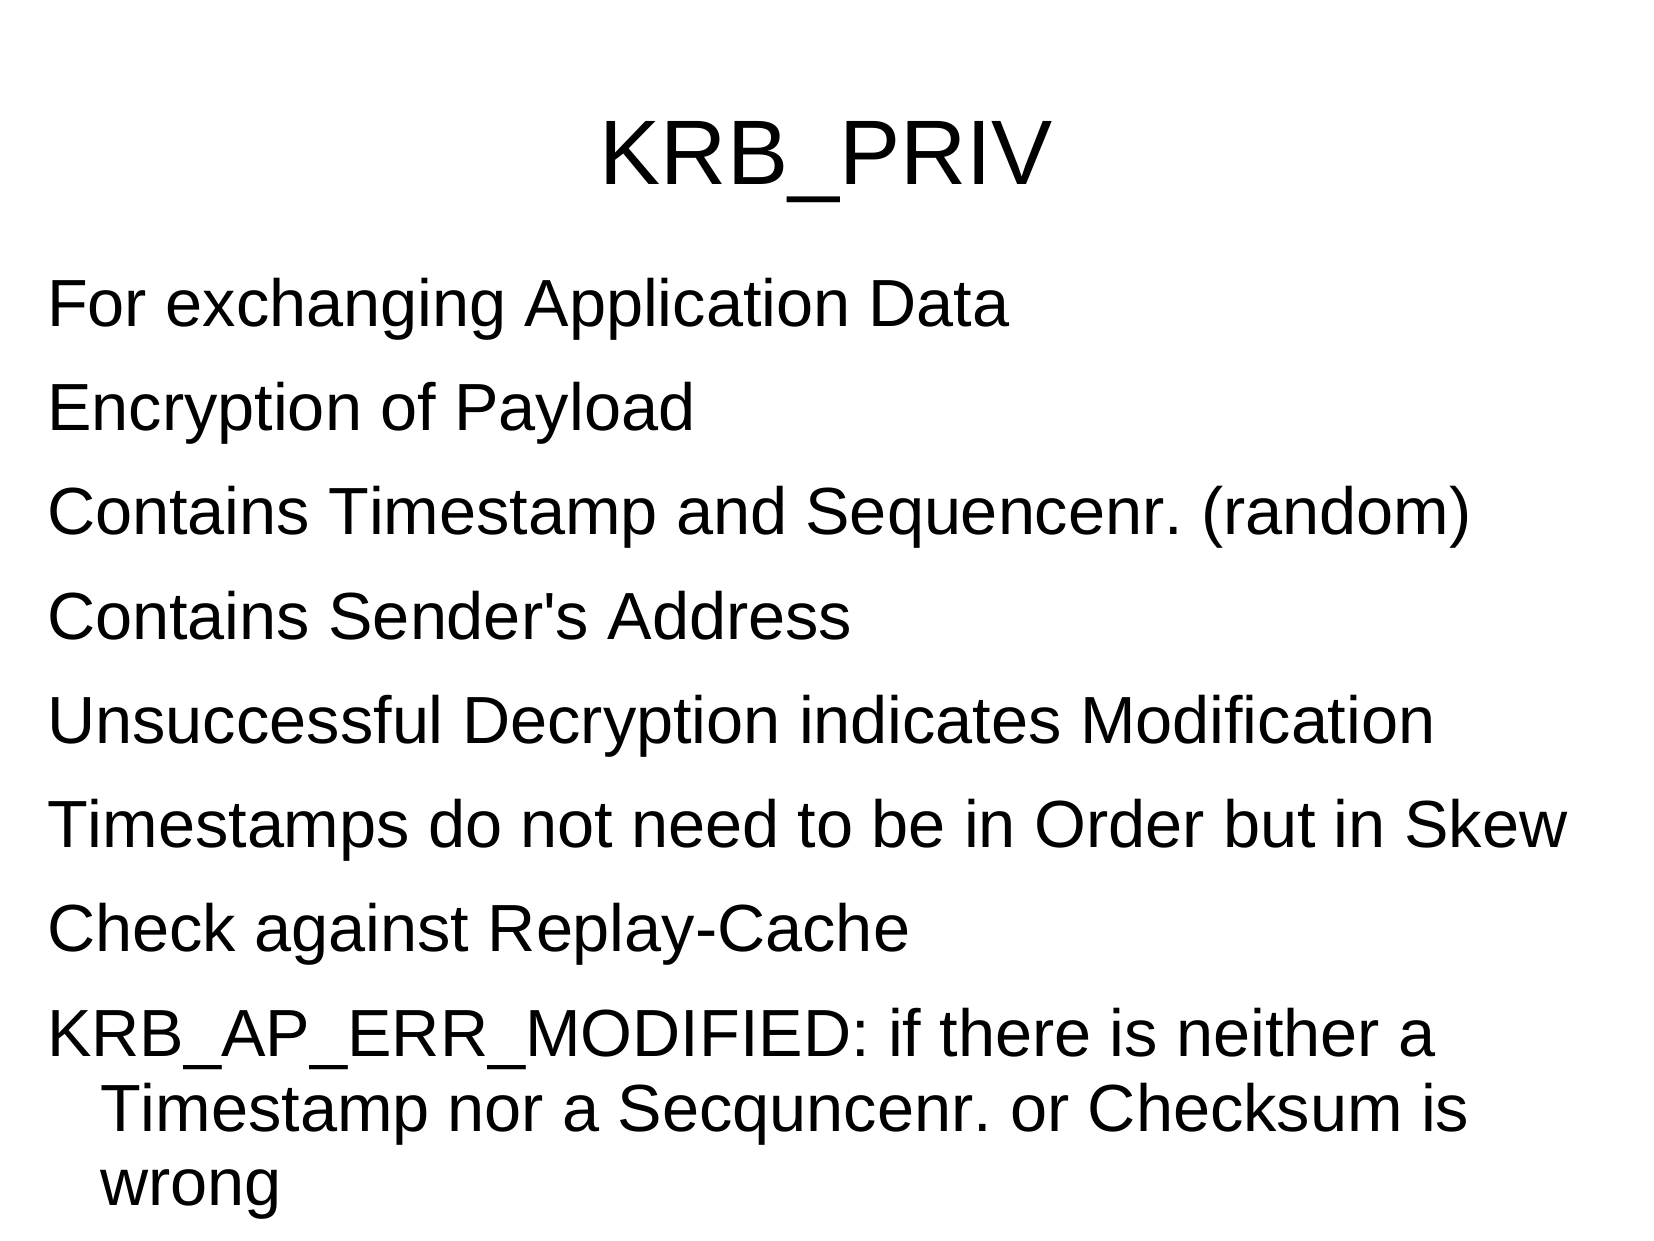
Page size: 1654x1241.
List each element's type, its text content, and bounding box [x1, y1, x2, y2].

list For exchanging Application Data Encryption of Payload Contains Timestamp and Sequencenr. (random) Contains Sender's Address Unsuccessful Decryption indicates Modification Timestamps do not need to be in Order but in Skew Check against Replay-Cache KRB_AP_ERR_MODIFIED: if there is neither a Timestamp nor a Secquncenr. or Checksum is wrong [29, 265, 1625, 1241]
title KRB_PRIV [82, 49, 1571, 257]
